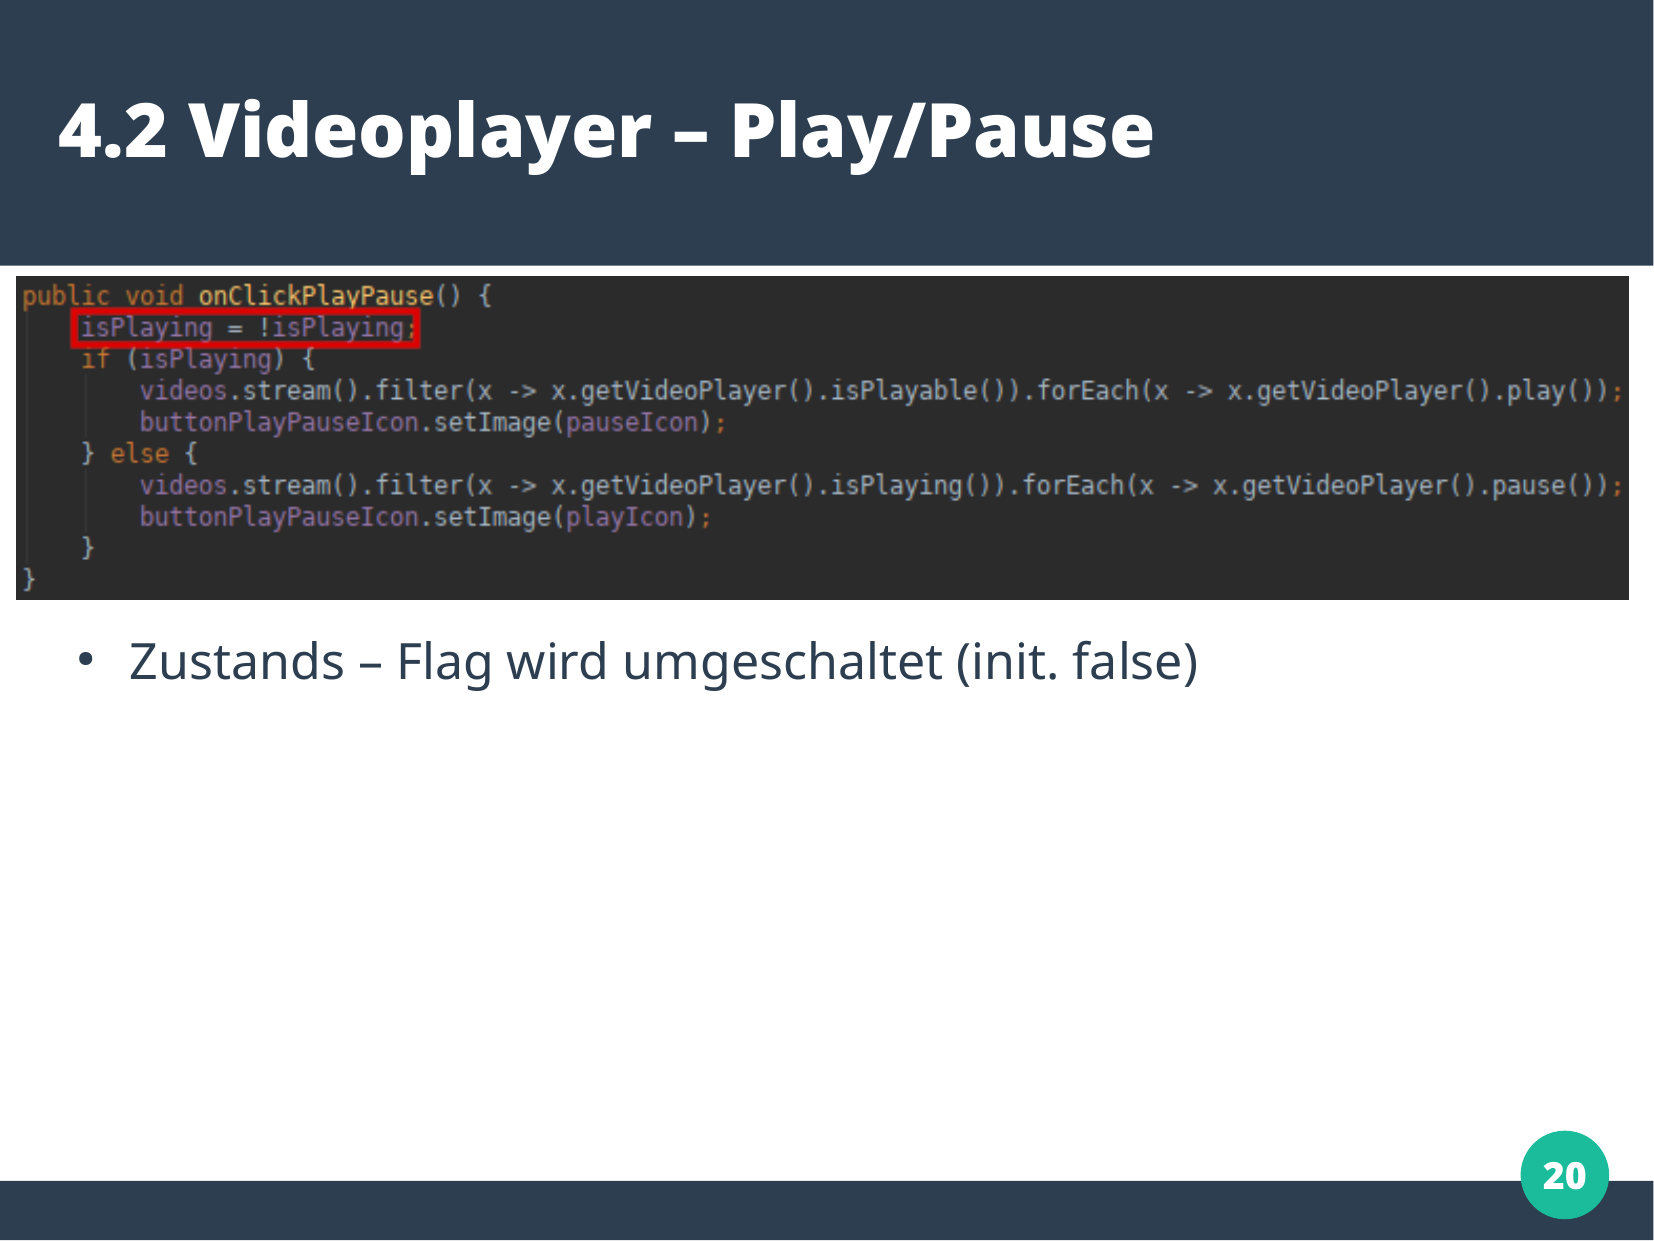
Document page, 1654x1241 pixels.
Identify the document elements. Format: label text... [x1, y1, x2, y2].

picture [16, 276, 1629, 600]
list Zustands – Flag wird umgeschaltet (init. false) [59, 625, 1595, 1170]
title 4.2 Videoplayer – Play/Pause [58, 49, 1595, 207]
